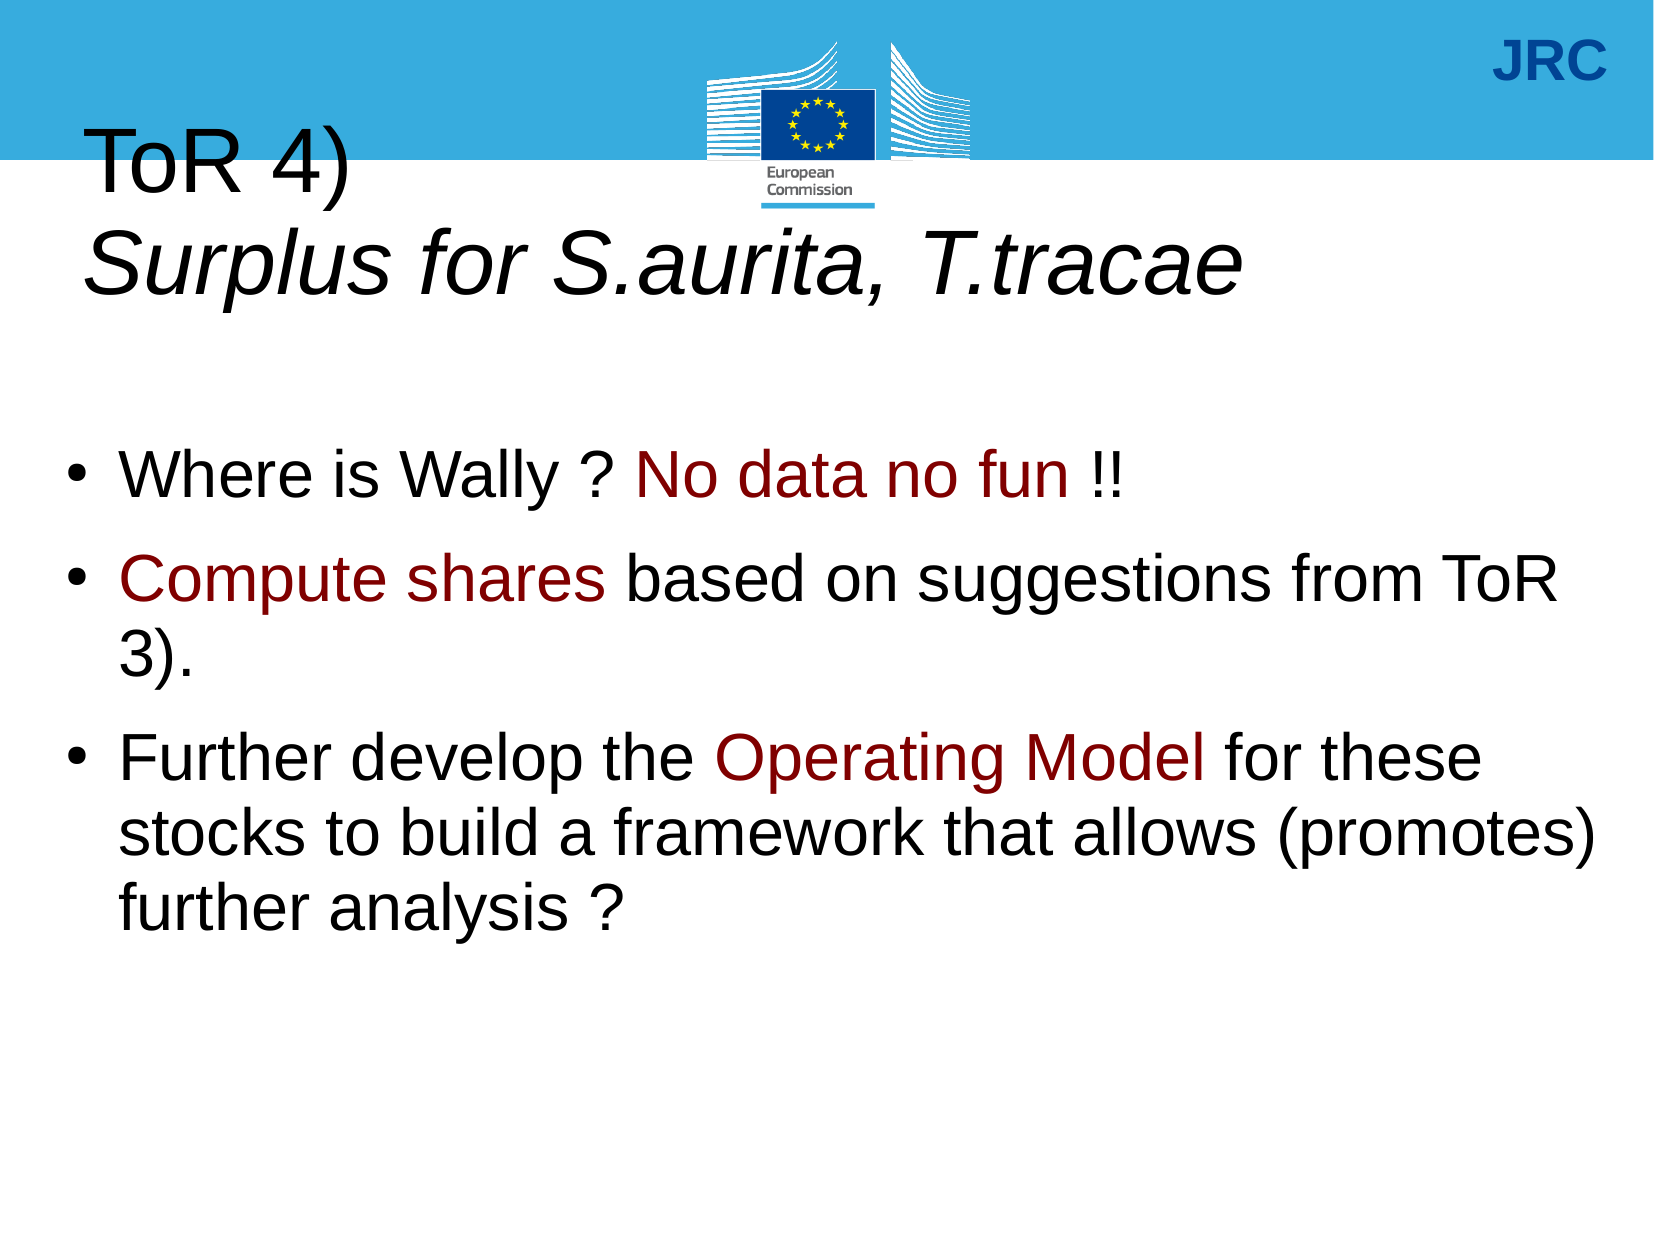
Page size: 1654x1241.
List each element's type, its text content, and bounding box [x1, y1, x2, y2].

title ToR 4) Surplus for S.aurita, T.tracae [82, 108, 1571, 316]
text_box JRC [1470, 22, 1631, 94]
list Where is Wally ? No data no fun !! Compute shares based on suggestions from ToR 3). Further develop the Operating Model for these stocks to build a framework that allows (promotes) further analysis ? [47, 437, 1607, 1134]
picture [707, 41, 970, 108]
text_box [0, 0, 1653, 160]
